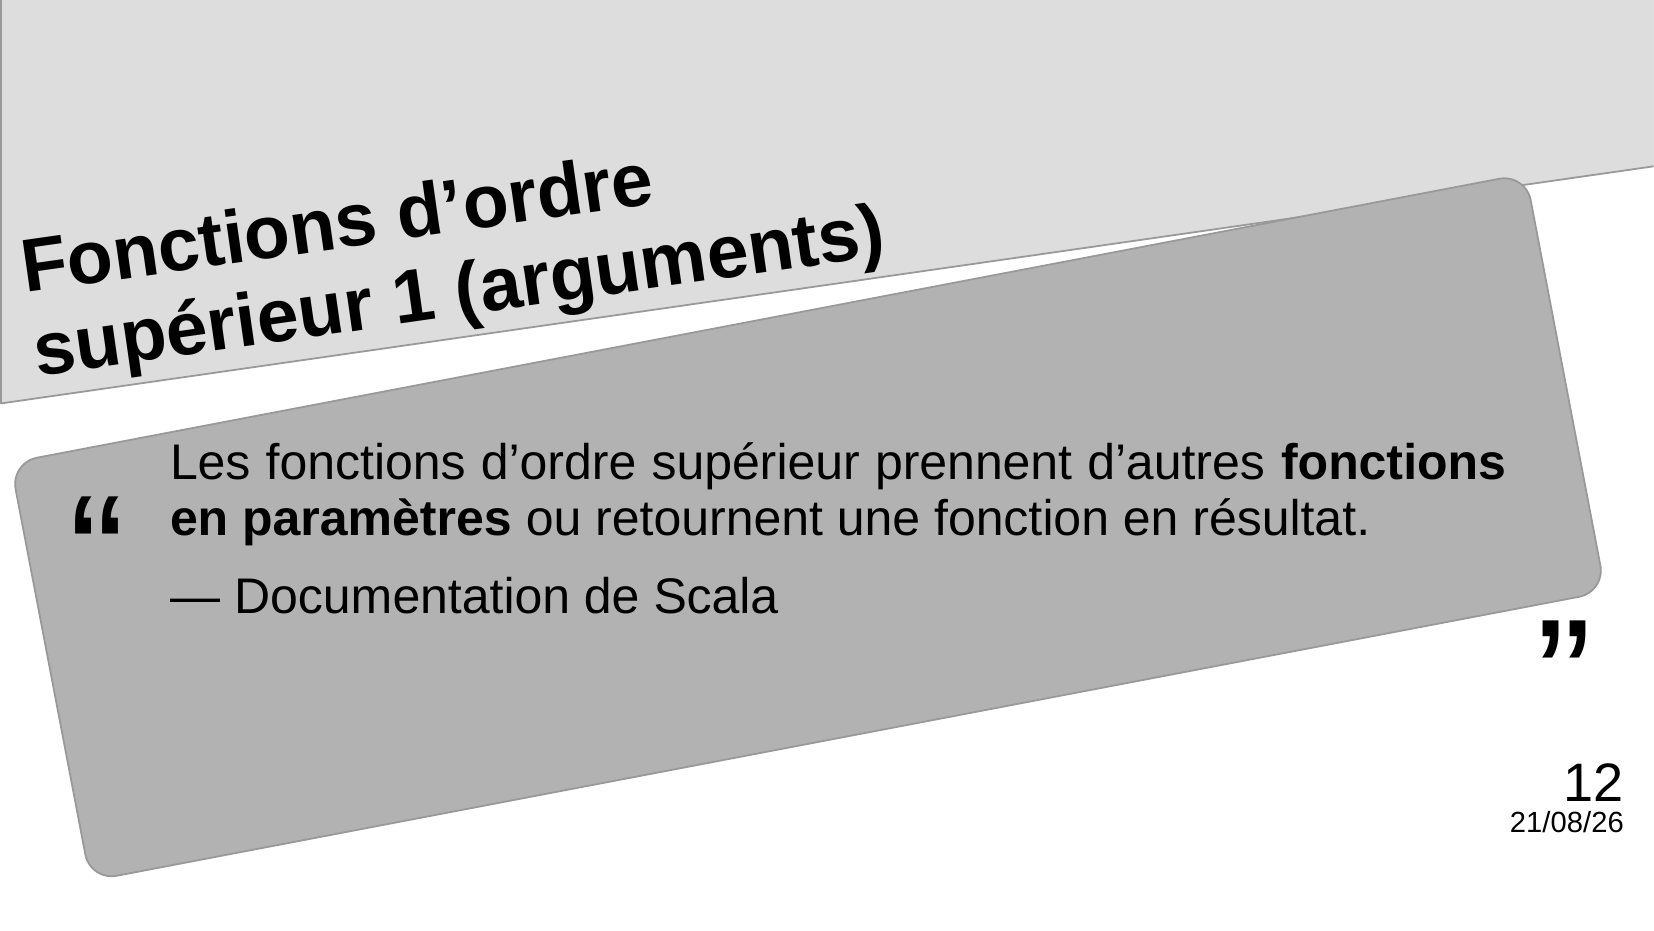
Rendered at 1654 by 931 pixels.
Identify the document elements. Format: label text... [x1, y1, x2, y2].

title Fonctions d’ordre supérieur 1 (arguments) [16, 16, 1502, 392]
list Les fonctions d’ordre supérieur prennent d’autres fonctions en paramètres ou retournent une fonction en résultat. — Documentation de Scala [99, 434, 1506, 789]
